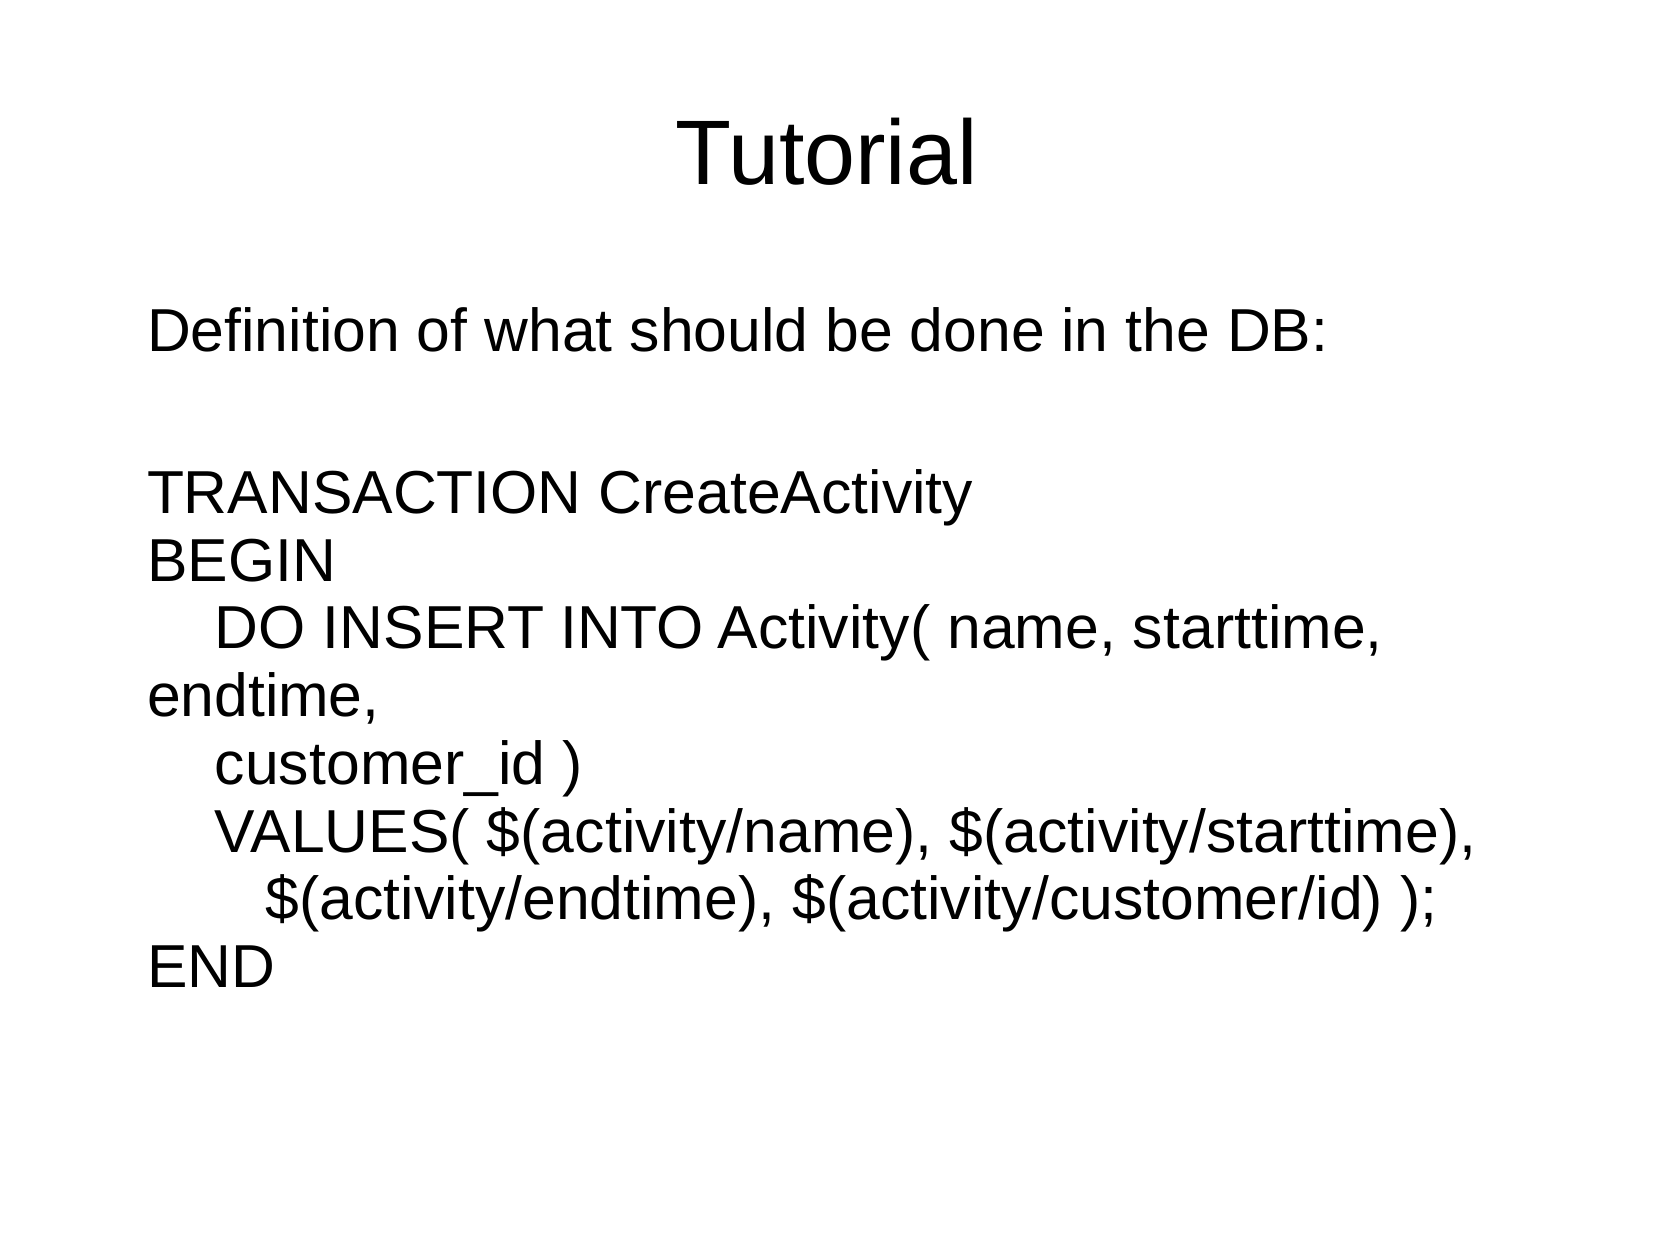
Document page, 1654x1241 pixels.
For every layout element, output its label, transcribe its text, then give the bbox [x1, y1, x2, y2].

list Definition of what should be done in the DB: TRANSACTION CreateActivity BEGIN DO INSERT INTO Activity( name, starttime, endtime, customer_id ) VALUES( $(activity/name), $(activity/starttime), $(activity/endtime), $(activity/customer/id) ); END [82, 296, 1538, 1016]
title Tutorial [82, 49, 1571, 257]
